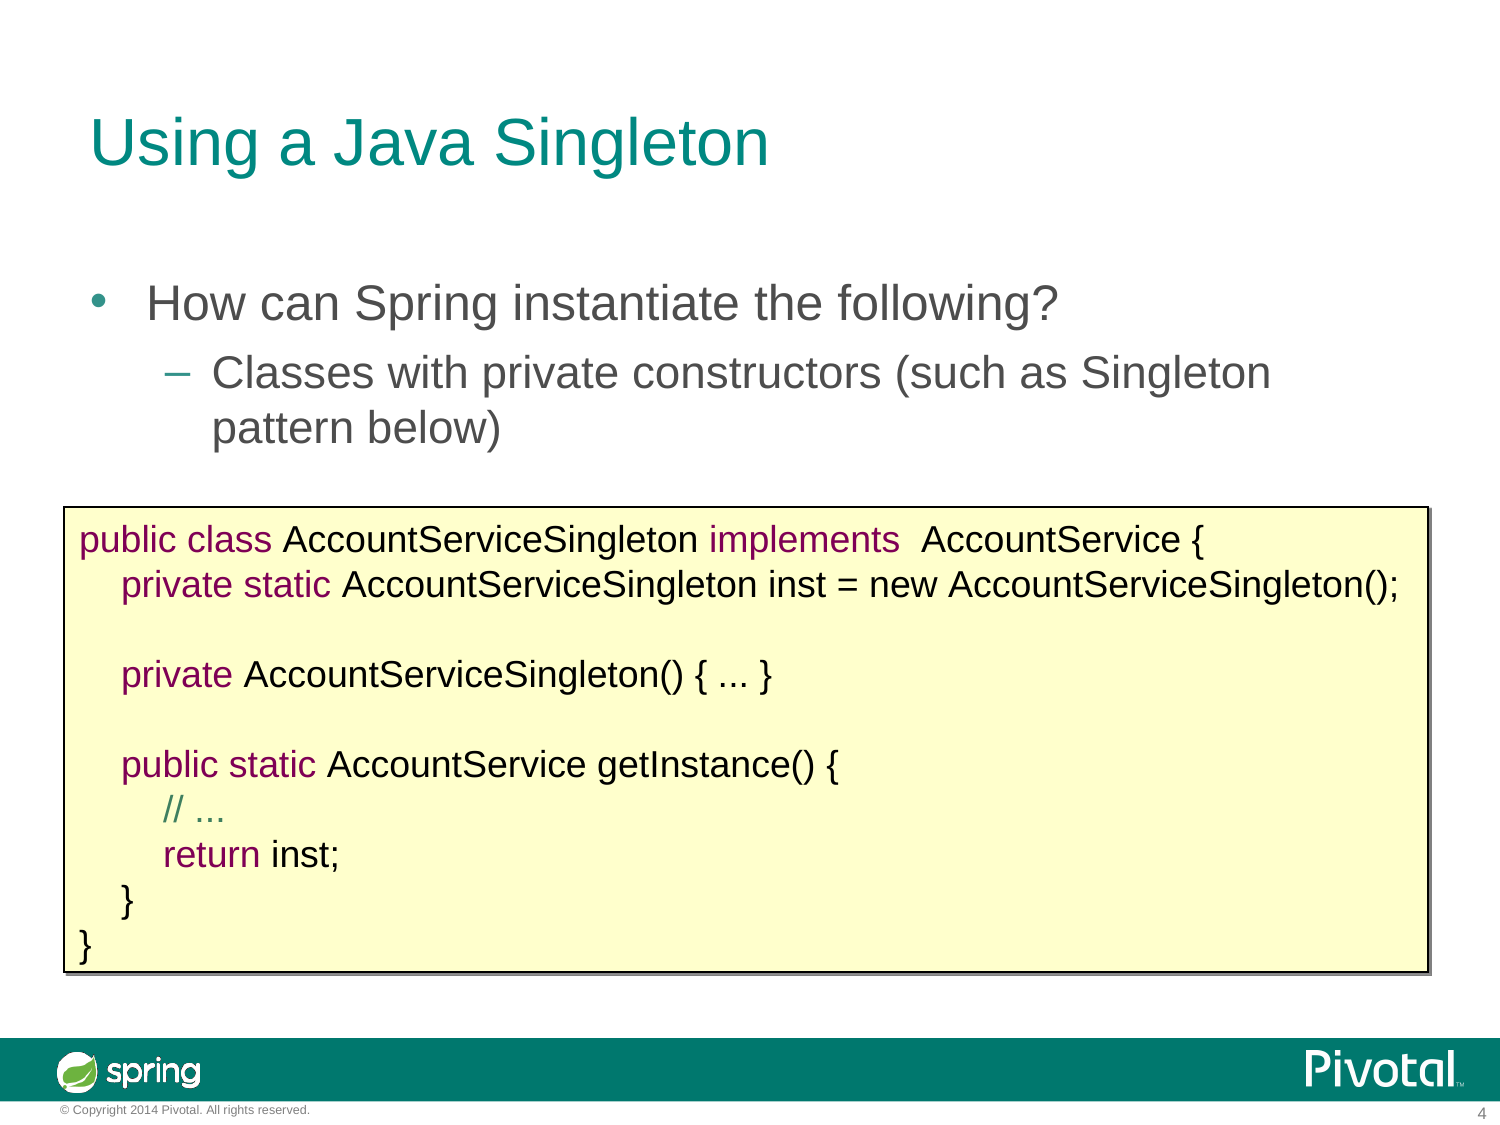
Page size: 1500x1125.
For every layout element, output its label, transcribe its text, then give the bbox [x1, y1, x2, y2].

picture [1306, 1050, 1464, 1087]
list How can Spring instantiate the following? Classes with private constructors (such as Singleton pattern below) [75, 262, 1426, 506]
picture [32, 1041, 210, 1103]
title Using a Java Singleton [75, 45, 1426, 233]
text_box public class AccountServiceSingleton implements AccountService { private static AccountServiceSingleton inst = new AccountServiceSingleton(); private AccountServiceSingleton() { ... } public static AccountService getInstance() { // ... return inst; } } [64, 506, 1429, 973]
